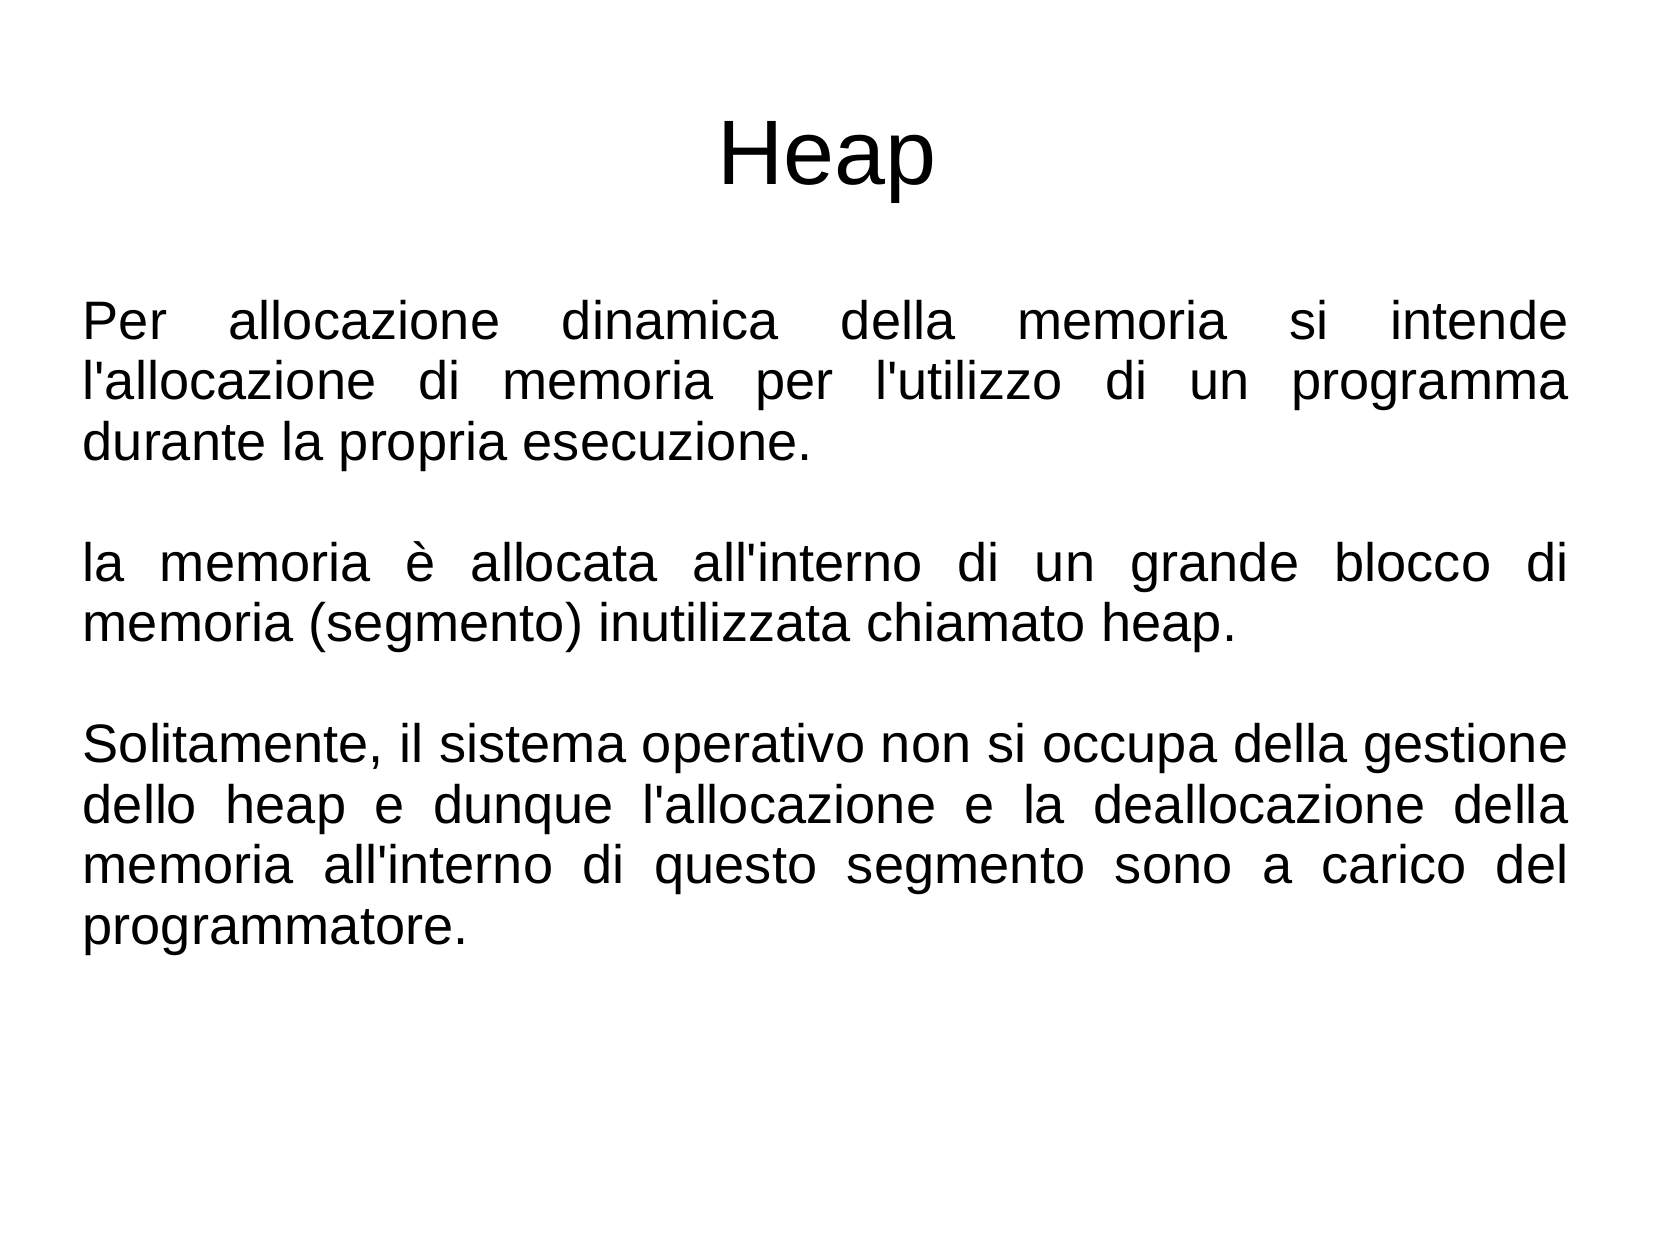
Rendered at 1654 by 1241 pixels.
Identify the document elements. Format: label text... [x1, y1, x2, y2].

subtitle Per allocazione dinamica della memoria si intende l'allocazione di memoria per l'utilizzo di un programma durante la propria esecuzione. la memoria è allocata all'interno di un grande blocco di memoria (segmento) inutilizzata chiamato heap. Solitamente, il sistema operativo non si occupa della gestione dello heap e dunque l'allocazione e la deallocazione della memoria all'interno di questo segmento sono a carico del programmatore. [82, 290, 1571, 1010]
title Heap [82, 49, 1571, 257]
